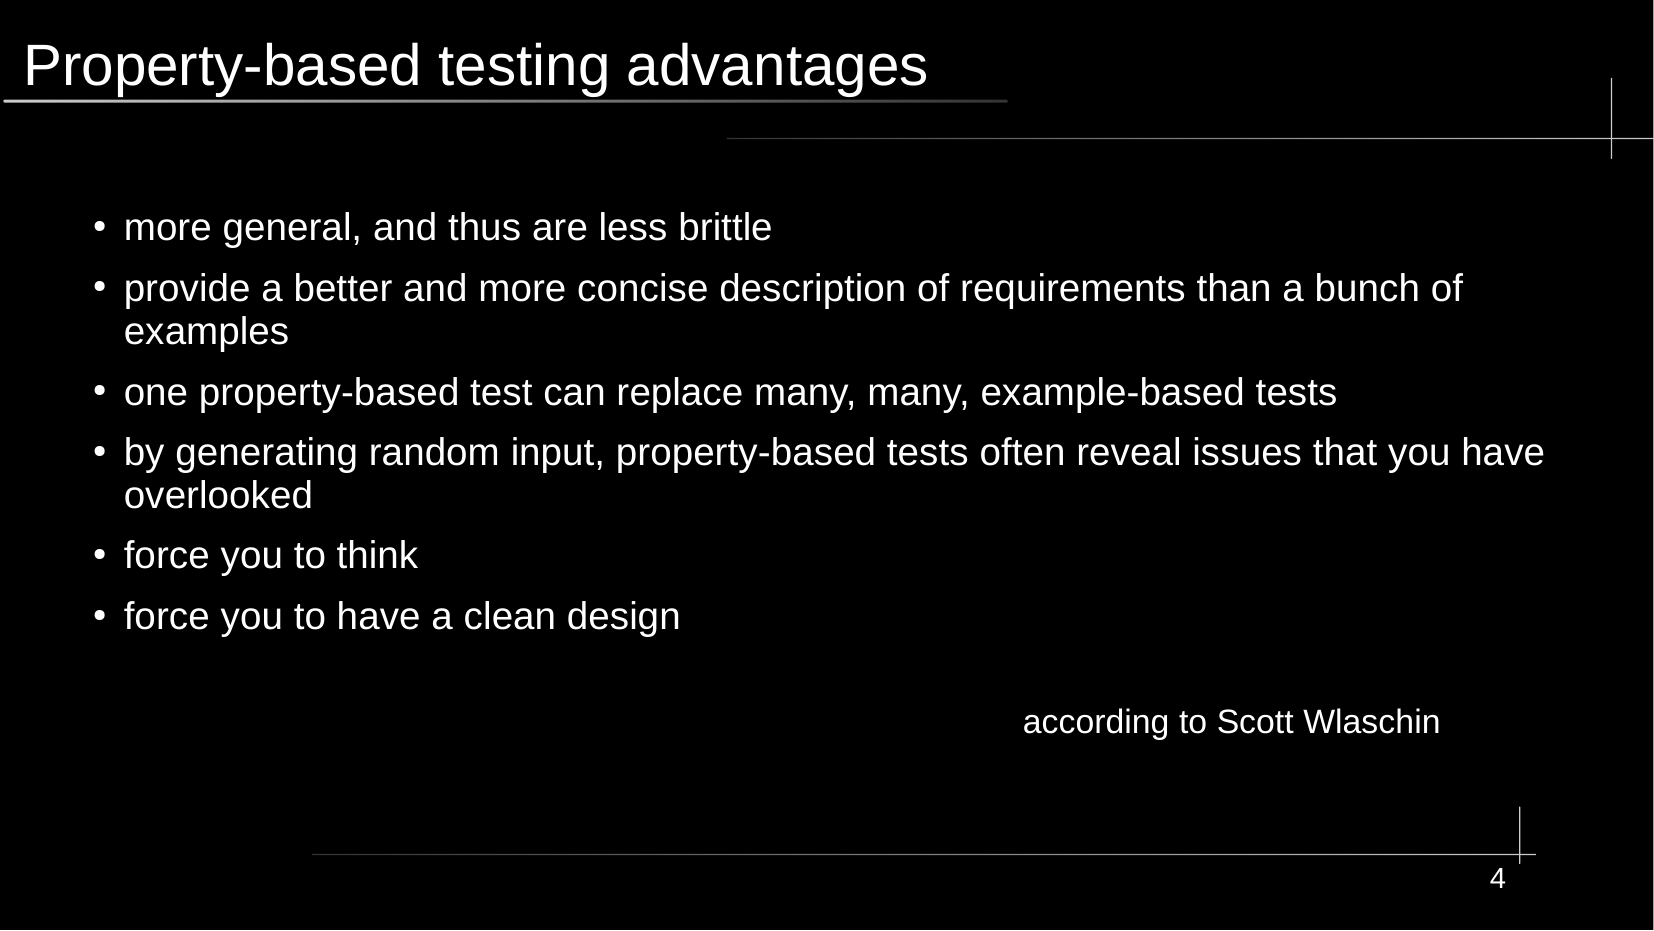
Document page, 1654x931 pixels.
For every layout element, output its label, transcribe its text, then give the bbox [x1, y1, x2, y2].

list more general, and thus are less brittle provide a better and more concise description of requirements than a bunch of examples one property-based test can replace many, many, example-based tests by generating random input, property-based tests often reveal issues that you have overlooked force you to think force you to have a clean design according to Scott Wlaschin [82, 205, 1571, 746]
title Property-based testing advantages [23, 11, 1589, 119]
